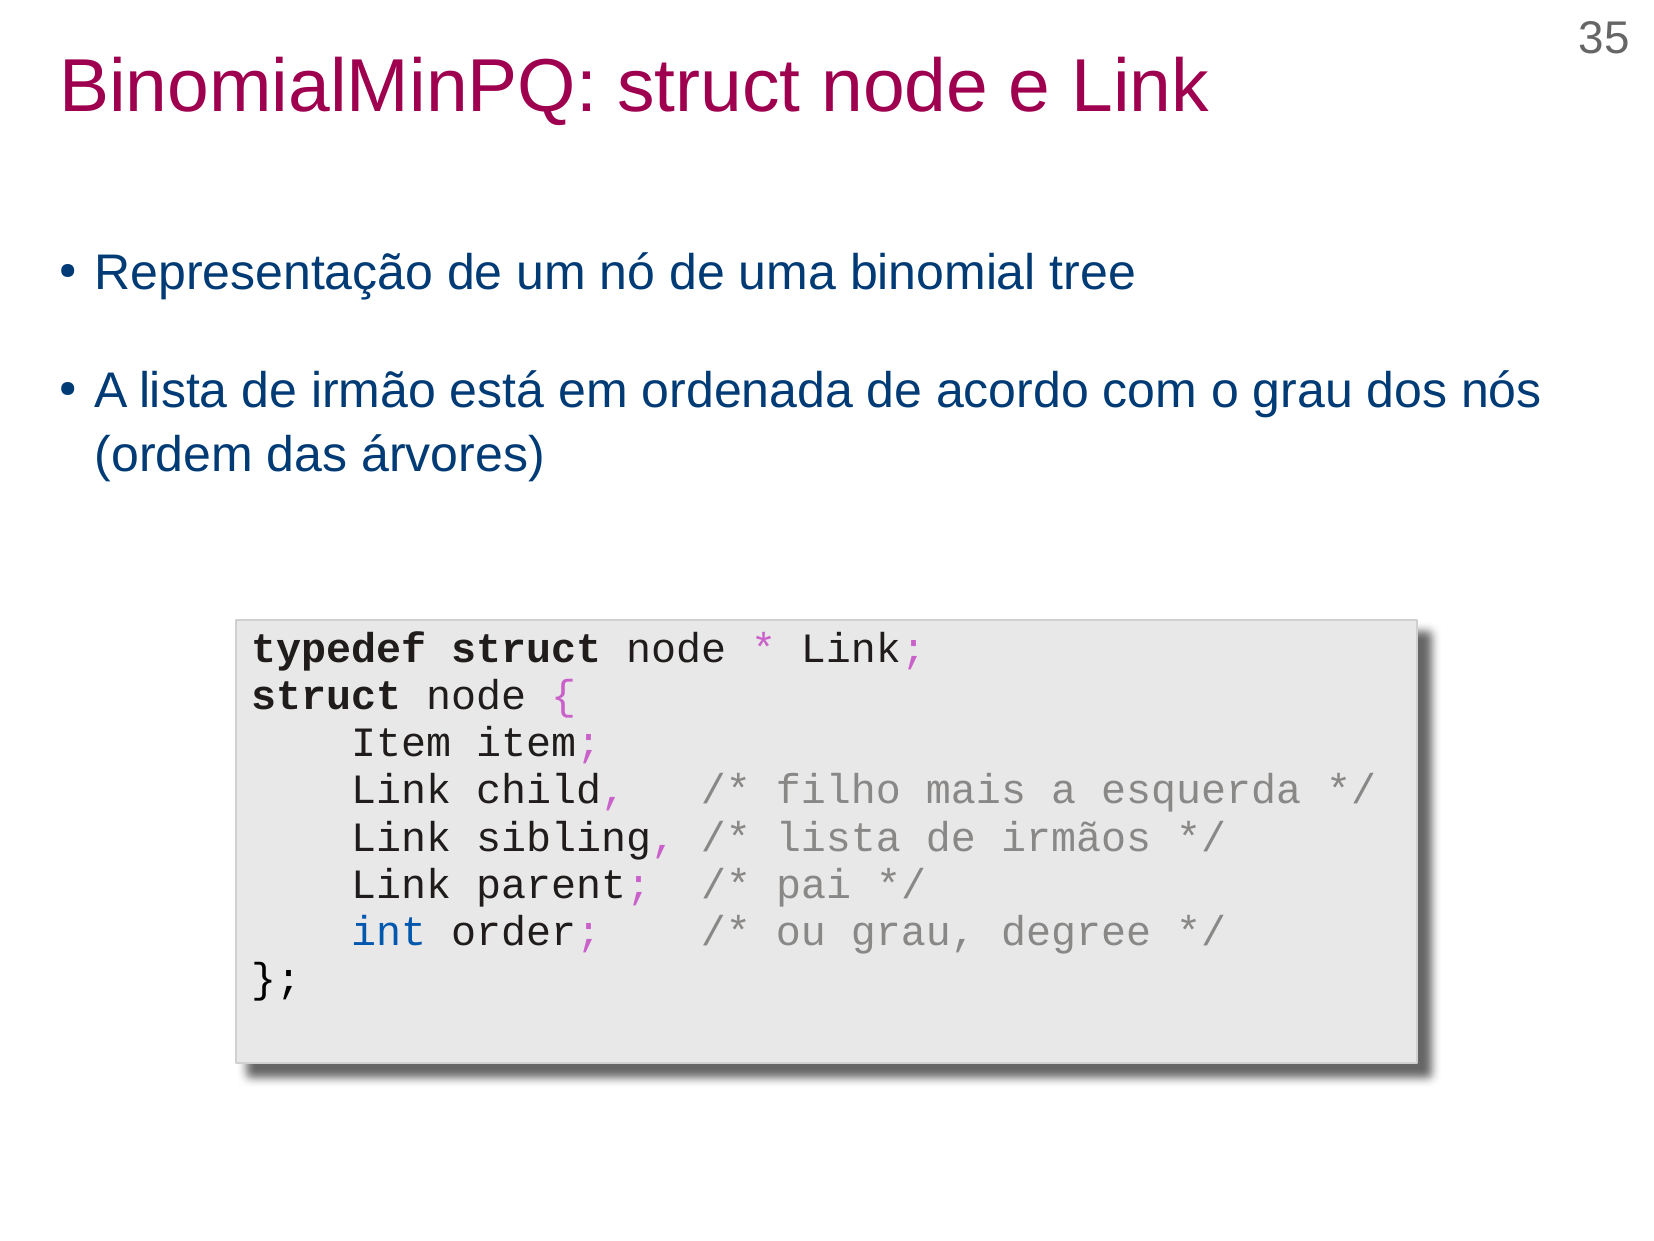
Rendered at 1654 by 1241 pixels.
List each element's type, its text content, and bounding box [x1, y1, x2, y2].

list Representação de um nó de uma binomial tree A lista de irmão está em ordenada de acordo com o grau dos nós (ordem das árvores) [59, 236, 1595, 1211]
text_box typedef struct node * Link; struct node { Item item; Link child, /* filho mais a esquerda */ Link sibling, /* lista de irmãos */ Link parent; /* pai */ int order; /* ou grau, degree */ }; [236, 620, 1418, 1063]
title BinomialMinPQ: struct node e Link [59, 29, 1595, 148]
